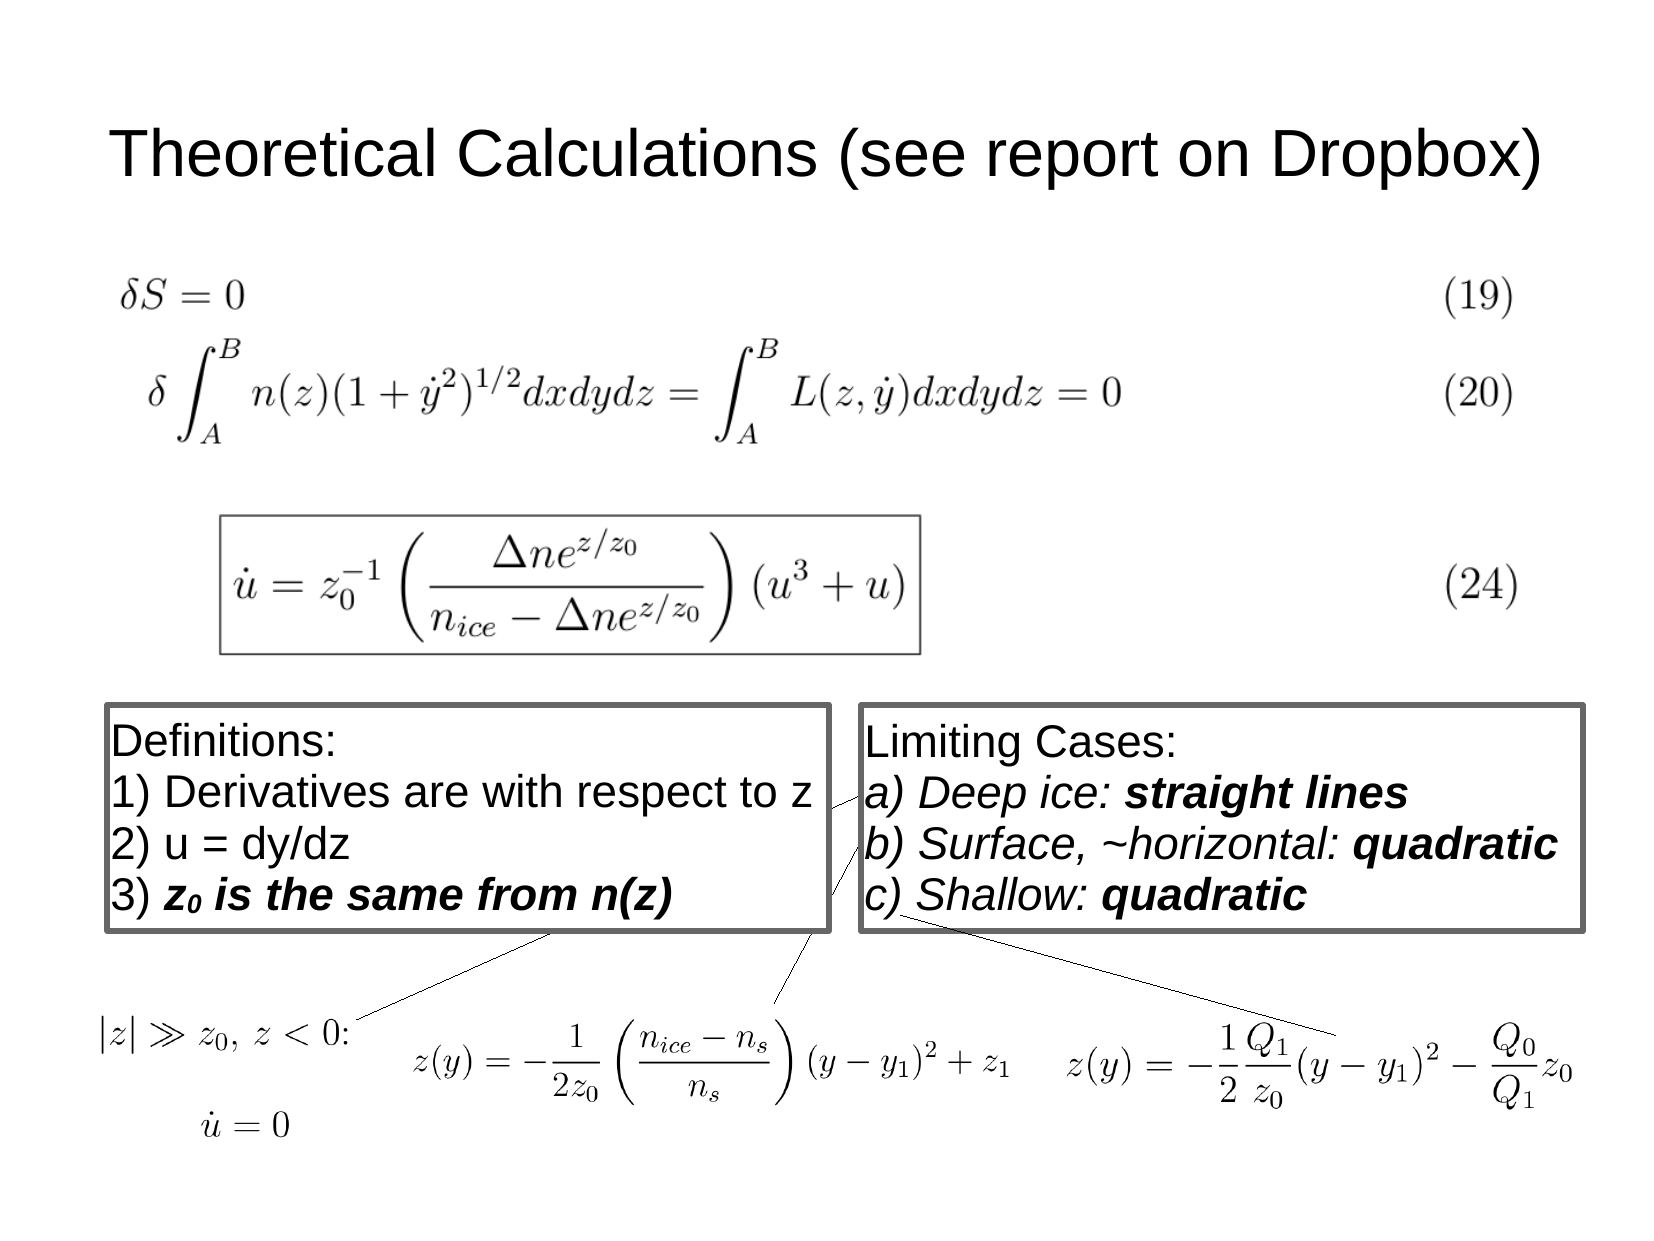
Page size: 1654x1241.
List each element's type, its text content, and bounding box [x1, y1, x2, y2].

picture [406, 1004, 1014, 1122]
picture [115, 260, 1526, 454]
title Limiting Cases: a) Deep ice: straight lines b) Surface, ~horizontal: quadratic c) Shallow: quadratic [861, 705, 1583, 932]
title Definitions: 1) Derivatives are with respect to z 2) u = dy/dz 3) z0 is the same from n(z) [107, 704, 829, 931]
title Theoretical Calculations (see report on Dropbox) [82, 49, 1572, 257]
picture [97, 1011, 356, 1143]
picture [213, 507, 1522, 661]
picture [1066, 1007, 1576, 1116]
